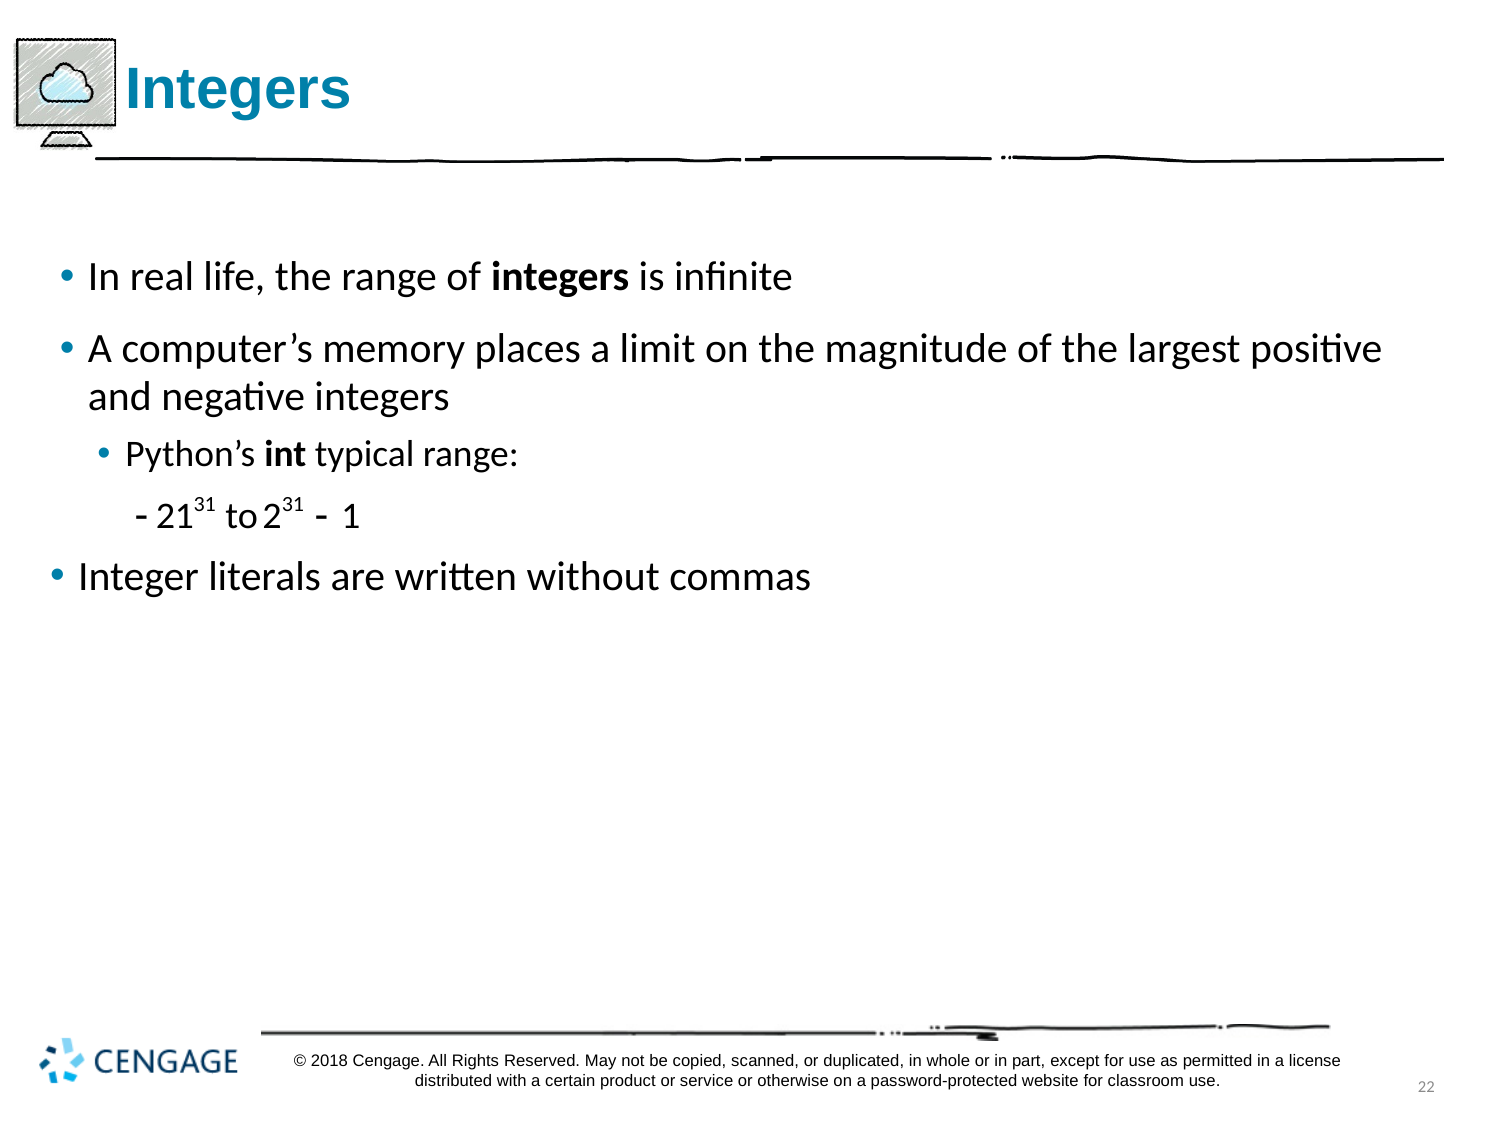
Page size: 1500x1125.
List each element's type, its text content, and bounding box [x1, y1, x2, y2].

picture [19, 1024, 250, 1096]
list In real life, the range of integers is infinite A computer’s memory places a limit on the magnitude of the largest positive and negative integers Python’s int typical range: [59, 252, 1441, 589]
picture [261, 1024, 1331, 1041]
picture [13, 36, 117, 151]
footer © 2018 Cengage. All Rights Reserved. May not be copied, scanned, or duplicated, in whole or in part, except for use as permitted in a license distributed with a certain product or service or otherwise on a password-protected website for classroom use. [262, 1050, 1375, 1091]
list Integer literals are written without commas [50, 552, 875, 600]
picture [154, 155, 1444, 163]
title Integers [125, 60, 1442, 121]
picture [129, 487, 365, 538]
